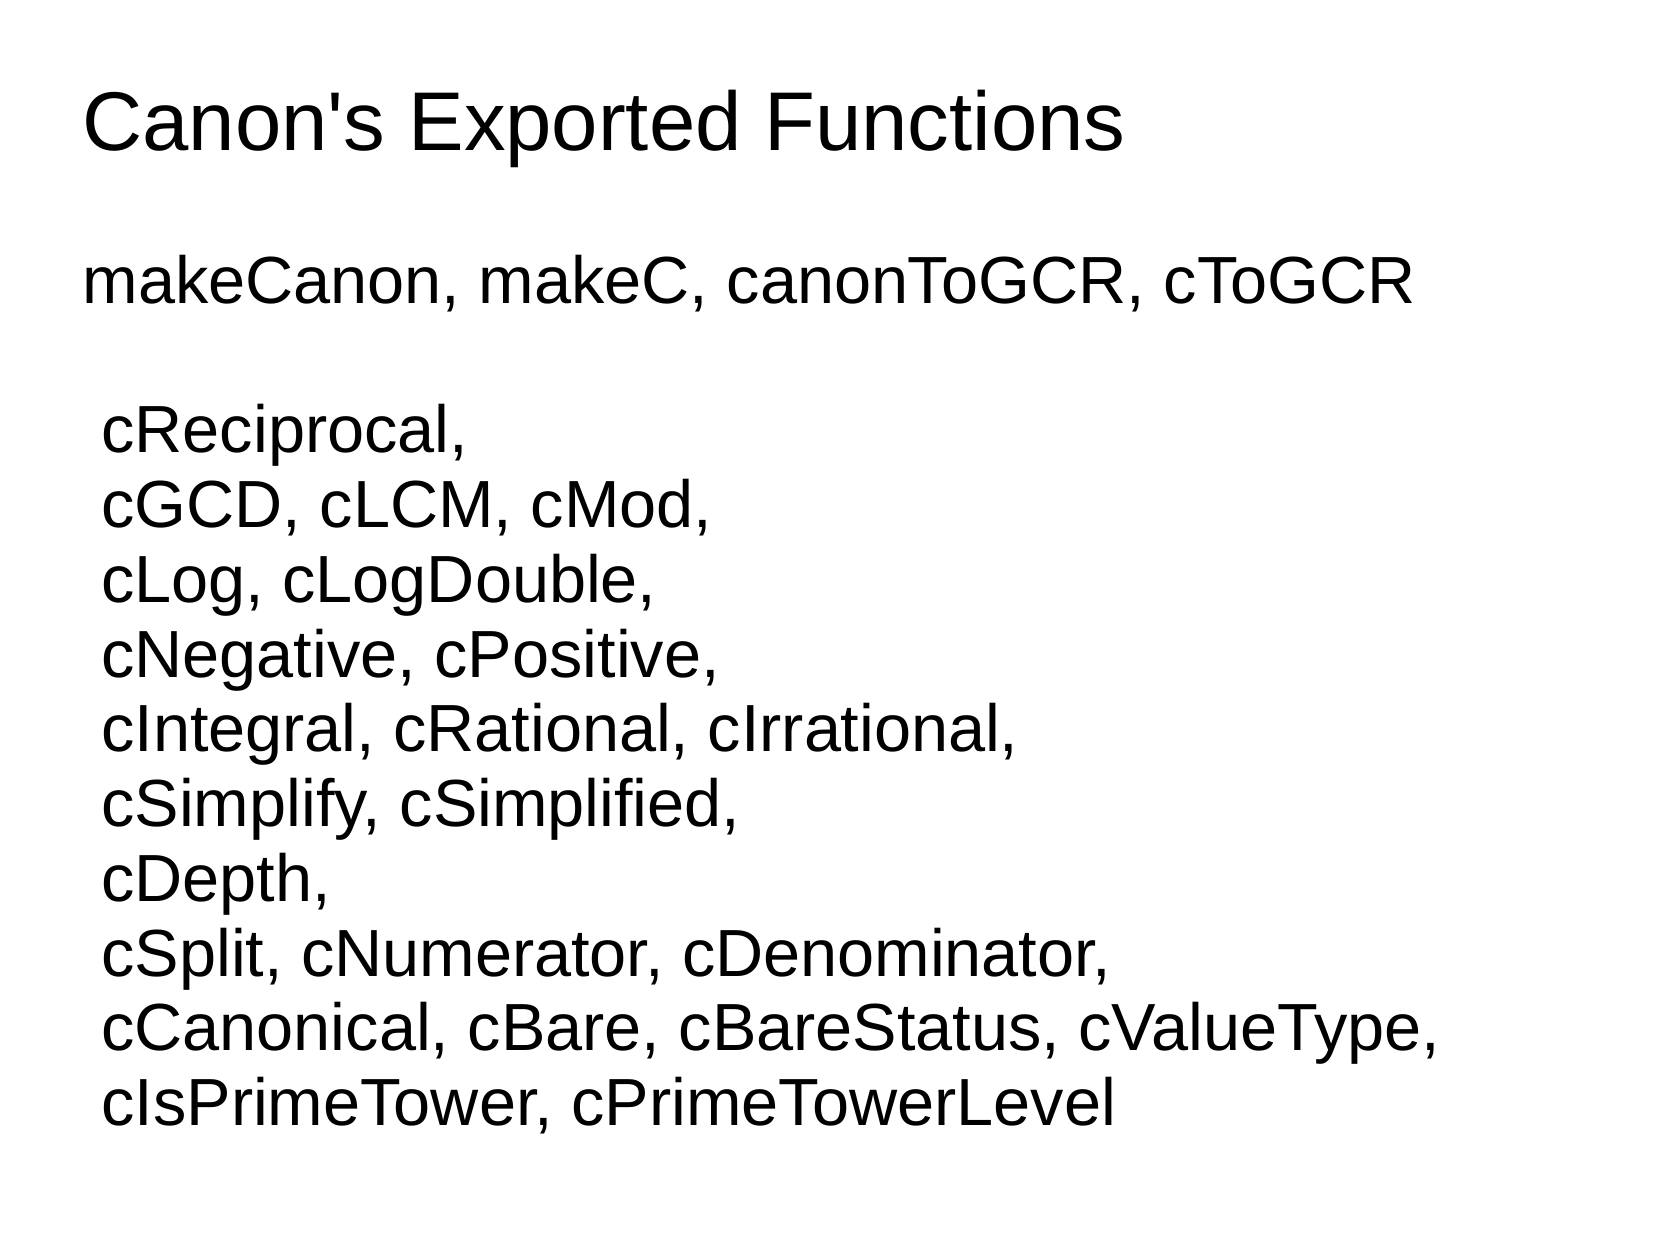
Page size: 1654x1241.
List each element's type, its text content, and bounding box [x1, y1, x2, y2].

subtitle Canon's Exported Functions makeCanon, makeC, canonToGCR, cToGCR cReciprocal, cGCD, cLCM, cMod, cLog, cLogDouble, cNegative, cPositive, cIntegral, cRational, cIrrational, cSimplify, cSimplified, cDepth, cSplit, cNumerator, cDenominator, cCanonical, cBare, cBareStatus, cValueType, cIsPrimeTower, cPrimeTowerLevel [82, 44, 1571, 1171]
